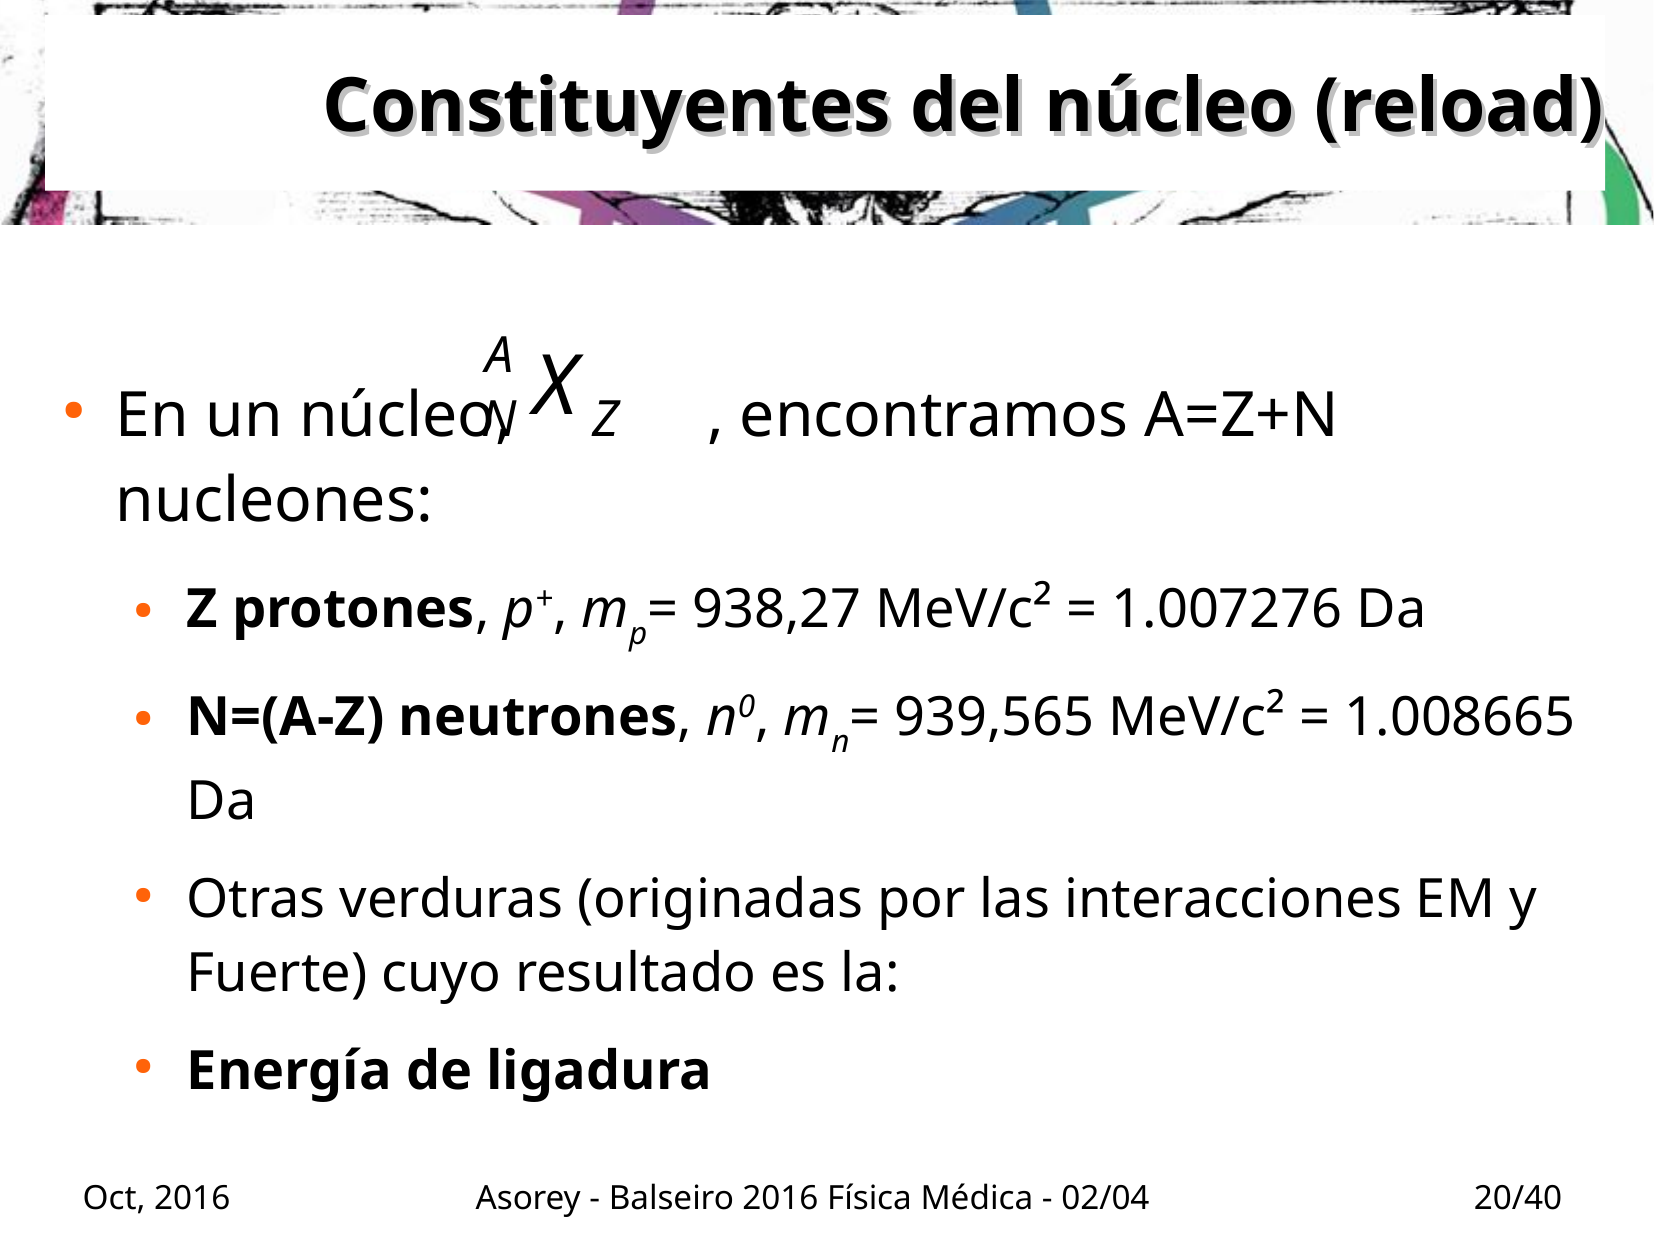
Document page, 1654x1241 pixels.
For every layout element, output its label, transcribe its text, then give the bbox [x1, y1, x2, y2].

chart [470, 324, 631, 451]
list En un núcleo, , encontramos A=Z+N nucleones: Z protones, p+, mp= 938,27 MeV/c² = 1.007276 Da N=(A-Z) neutrones, n0, mn= 939,565 MeV/c² = 1.008665 Da Otras verduras (originadas por las interacciones EM y Fuerte) cuyo resultado es la: Energía de ligadura [45, 255, 1606, 1156]
picture [0, 0, 1654, 225]
title Constituyentes del núcleo (reload) [45, 15, 1606, 191]
